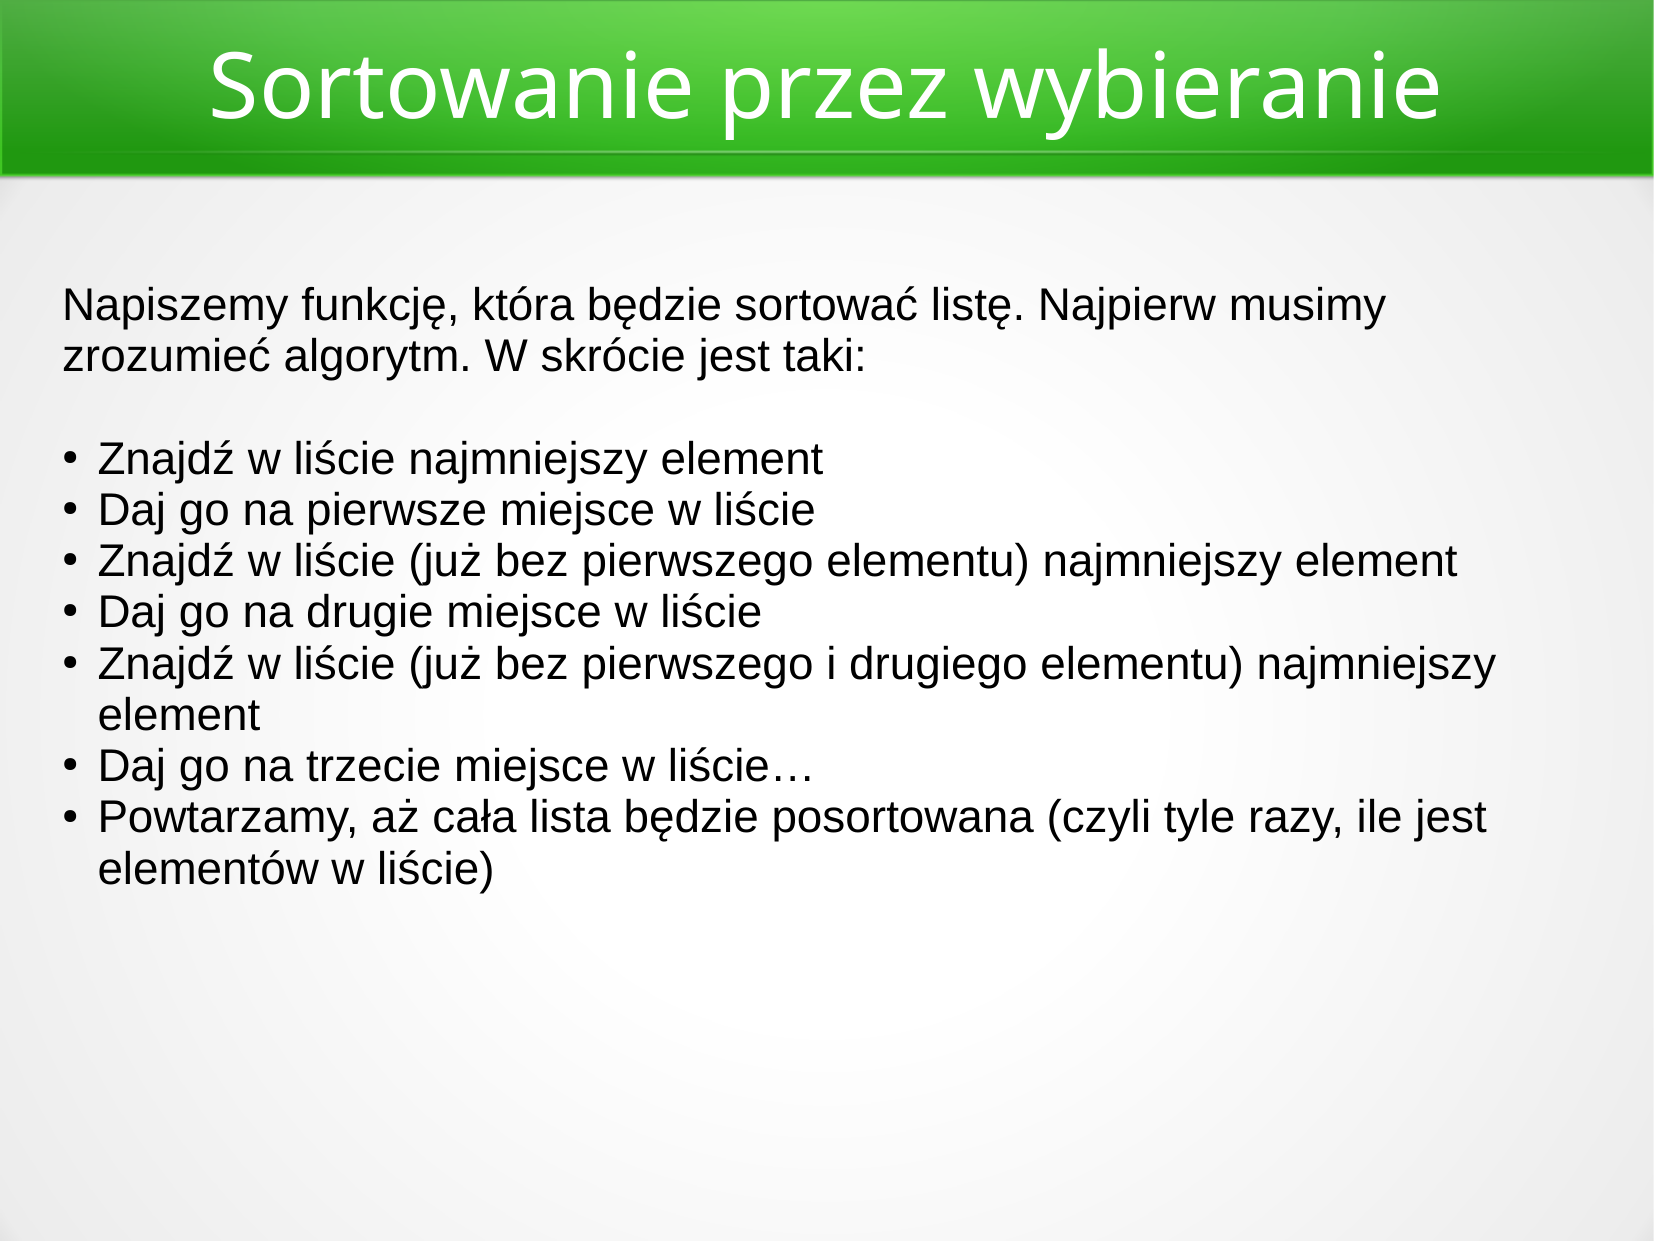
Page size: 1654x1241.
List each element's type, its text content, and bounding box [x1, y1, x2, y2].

picture [0, 0, 1654, 1241]
text_box Napiszemy funkcję, która będzie sortować listę. Najpierw musimy zrozumieć algorytm. W skrócie jest taki: Znajdź w liście najmniejszy element Daj go na pierwsze miejsce w liście Znajdź w liście (już bez pierwszego elementu) najmniejszy element Daj go na drugie miejsce w liście Znajdź w liście (już bez pierwszego i drugiego elementu) najmniejszy element Daj go na trzecie miejsce w liście… Powtarzamy, aż cała lista będzie posortowana (czyli tyle razy, ile jest elementów w liście) [47, 271, 1595, 1004]
title Sortowanie przez wybieranie [82, 11, 1571, 154]
